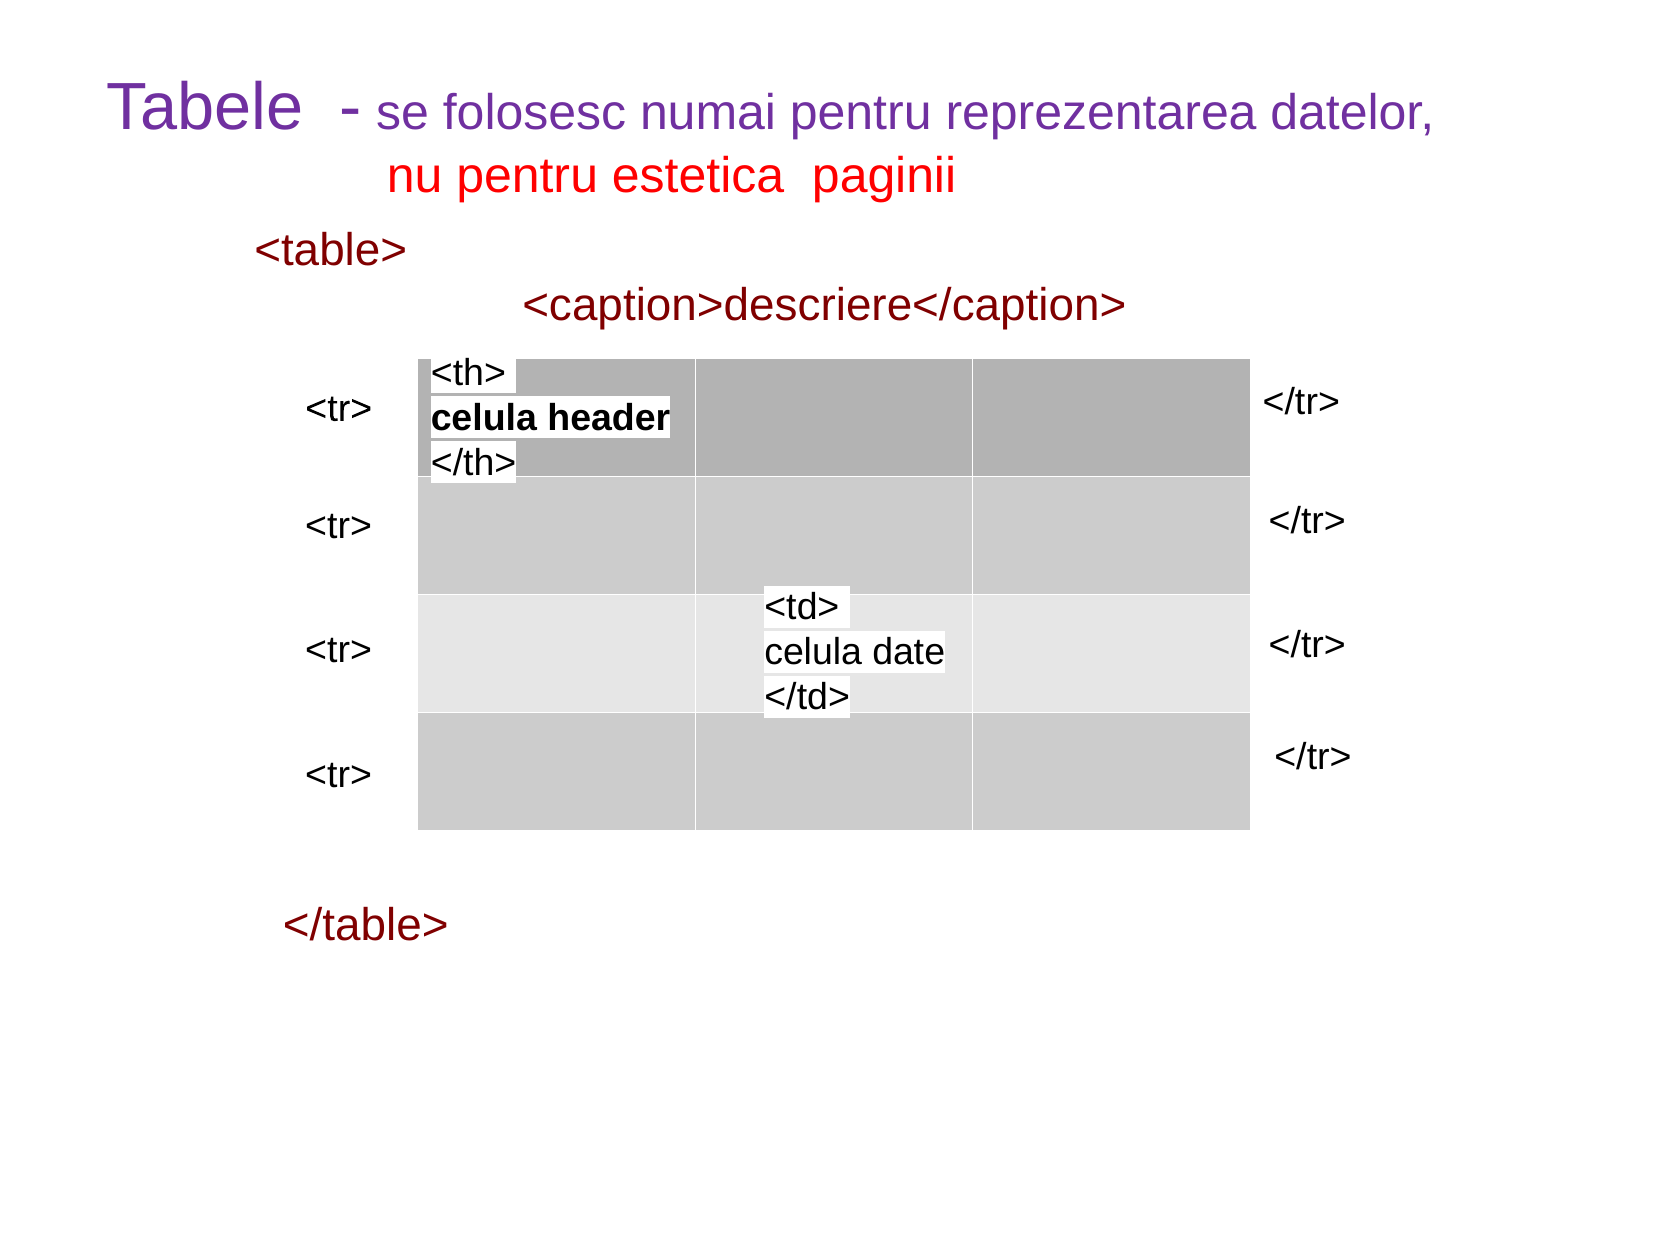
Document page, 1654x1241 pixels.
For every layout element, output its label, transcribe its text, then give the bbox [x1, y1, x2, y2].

text_box </tr> [1253, 612, 1372, 718]
text_box </tr> [1247, 370, 1366, 475]
text_box <tr> [290, 742, 398, 847]
table_header [973, 359, 1250, 476]
text_box <tr> [290, 618, 398, 723]
table_cell [973, 477, 1250, 594]
table_cell [961, 595, 972, 712]
table_cell [418, 713, 695, 830]
table_cell [973, 713, 1250, 830]
table_cell [418, 477, 695, 594]
table_cell [973, 595, 1250, 712]
table_header [686, 359, 695, 476]
table_cell [418, 595, 695, 712]
text_box <tr> [290, 376, 398, 481]
text_box <th> celula header </th> [416, 340, 686, 491]
text_box <tr> [290, 494, 398, 599]
table_cell [696, 713, 972, 830]
text_box <table> <caption>descriere</caption> [239, 212, 1142, 338]
table_header [696, 359, 972, 476]
text_box </tr> [1259, 724, 1378, 830]
text_box Tabele - se folosesc numai pentru reprezentarea datelor, nu pentru estetica paginii [92, 55, 1450, 210]
text_box <td> celula date </td> [749, 574, 961, 770]
text_box </tr> [1253, 488, 1372, 594]
table_cell [696, 477, 972, 594]
table_cell [696, 595, 749, 712]
text_box </table> [268, 891, 502, 1010]
